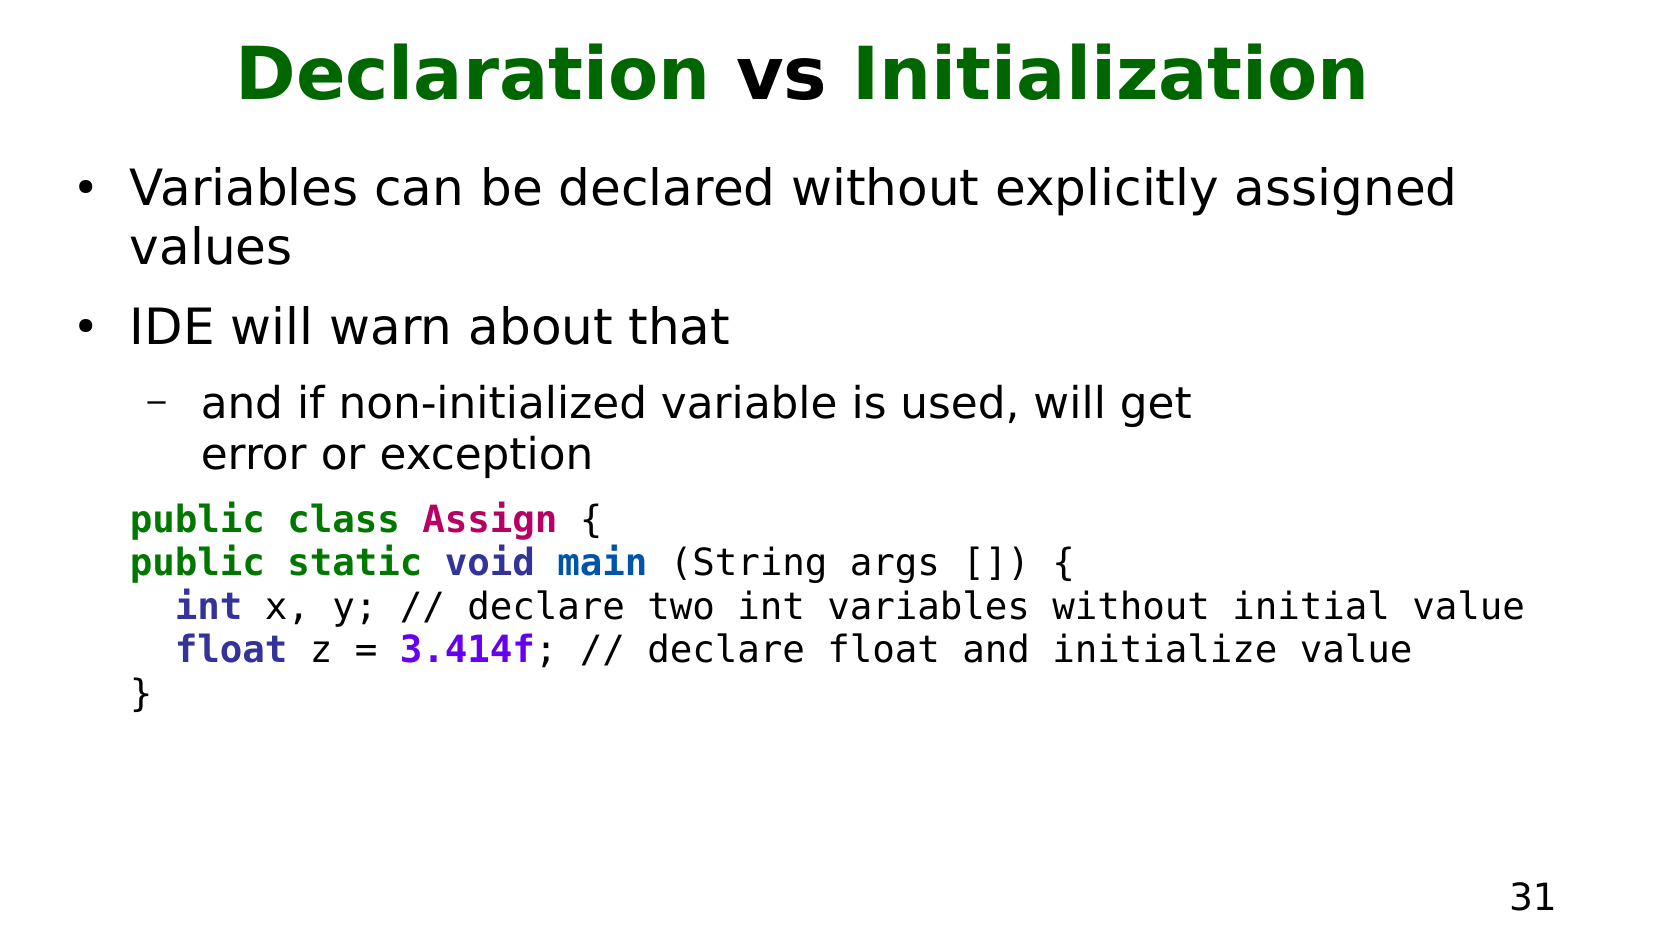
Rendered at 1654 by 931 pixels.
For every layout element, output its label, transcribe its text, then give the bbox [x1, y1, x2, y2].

list Variables can be declared without explicitly assigned values IDE will warn about that and if non-initialized variable is used, will get error or exception public class Assign { public static void main (String args []) { int x, y; // declare two int variables without initial value float z = 3.414f; // declare float and initialize value } [59, 159, 1619, 886]
title Declaration vs Initialization [59, 0, 1548, 159]
